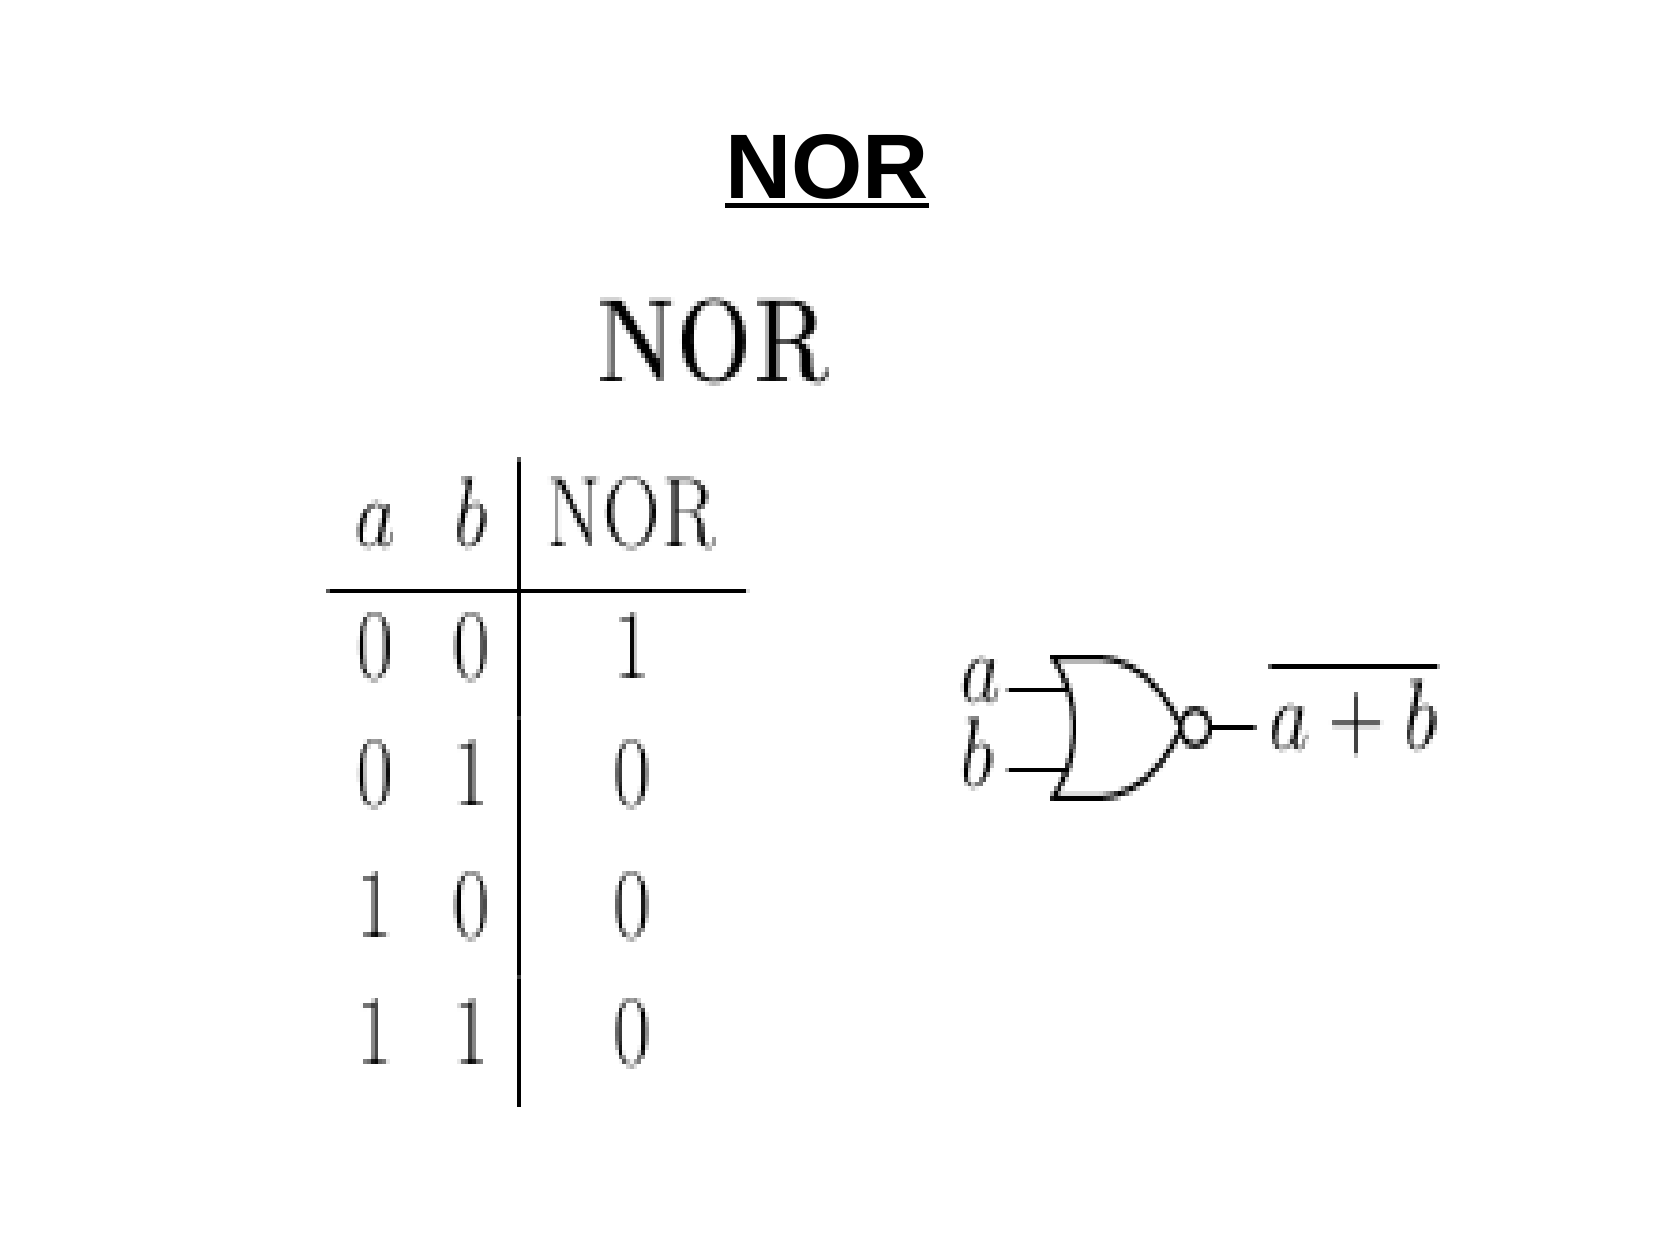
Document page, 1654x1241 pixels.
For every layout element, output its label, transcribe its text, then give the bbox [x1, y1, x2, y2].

picture [315, 269, 1471, 1141]
title NOR [82, 62, 1571, 271]
